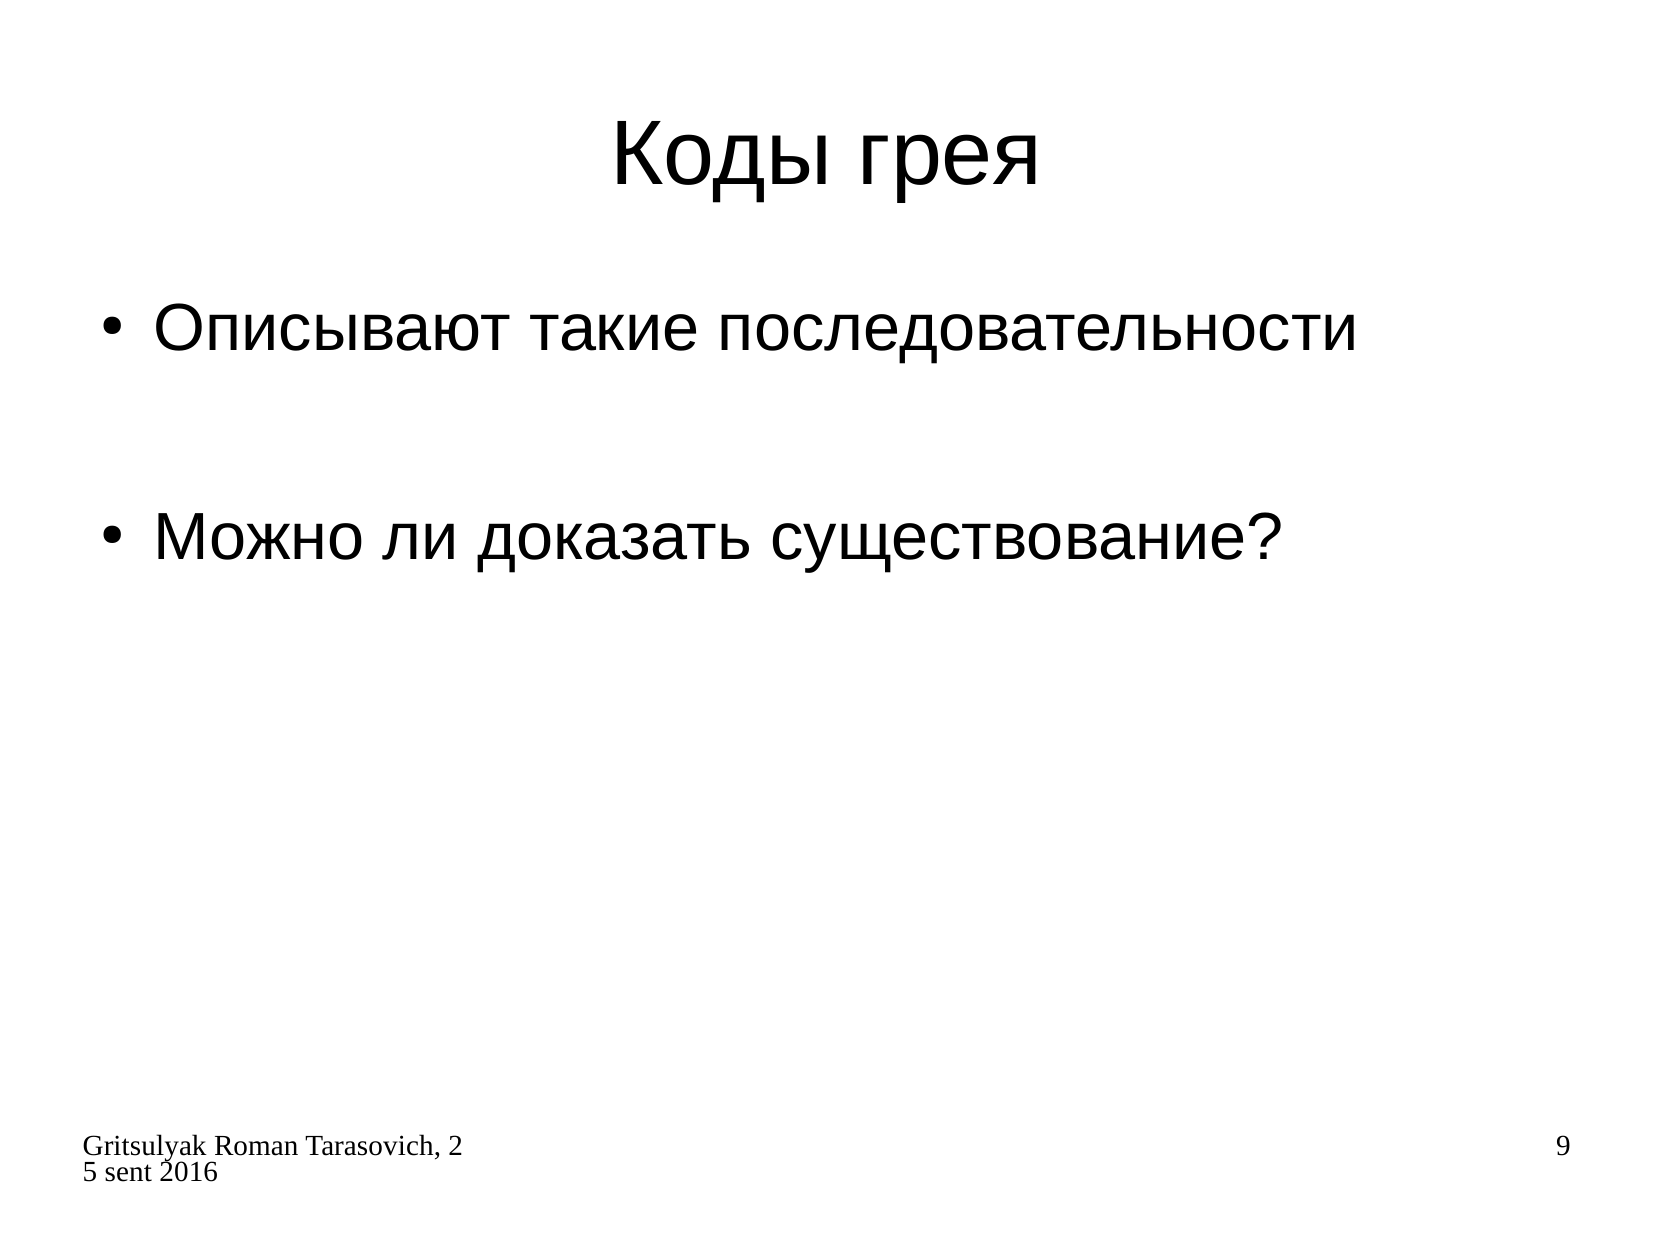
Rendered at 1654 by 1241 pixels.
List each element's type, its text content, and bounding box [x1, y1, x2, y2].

list Описывают такие последовательности Можно ли доказать существование? [82, 290, 1571, 1010]
title Коды грея [82, 49, 1571, 257]
